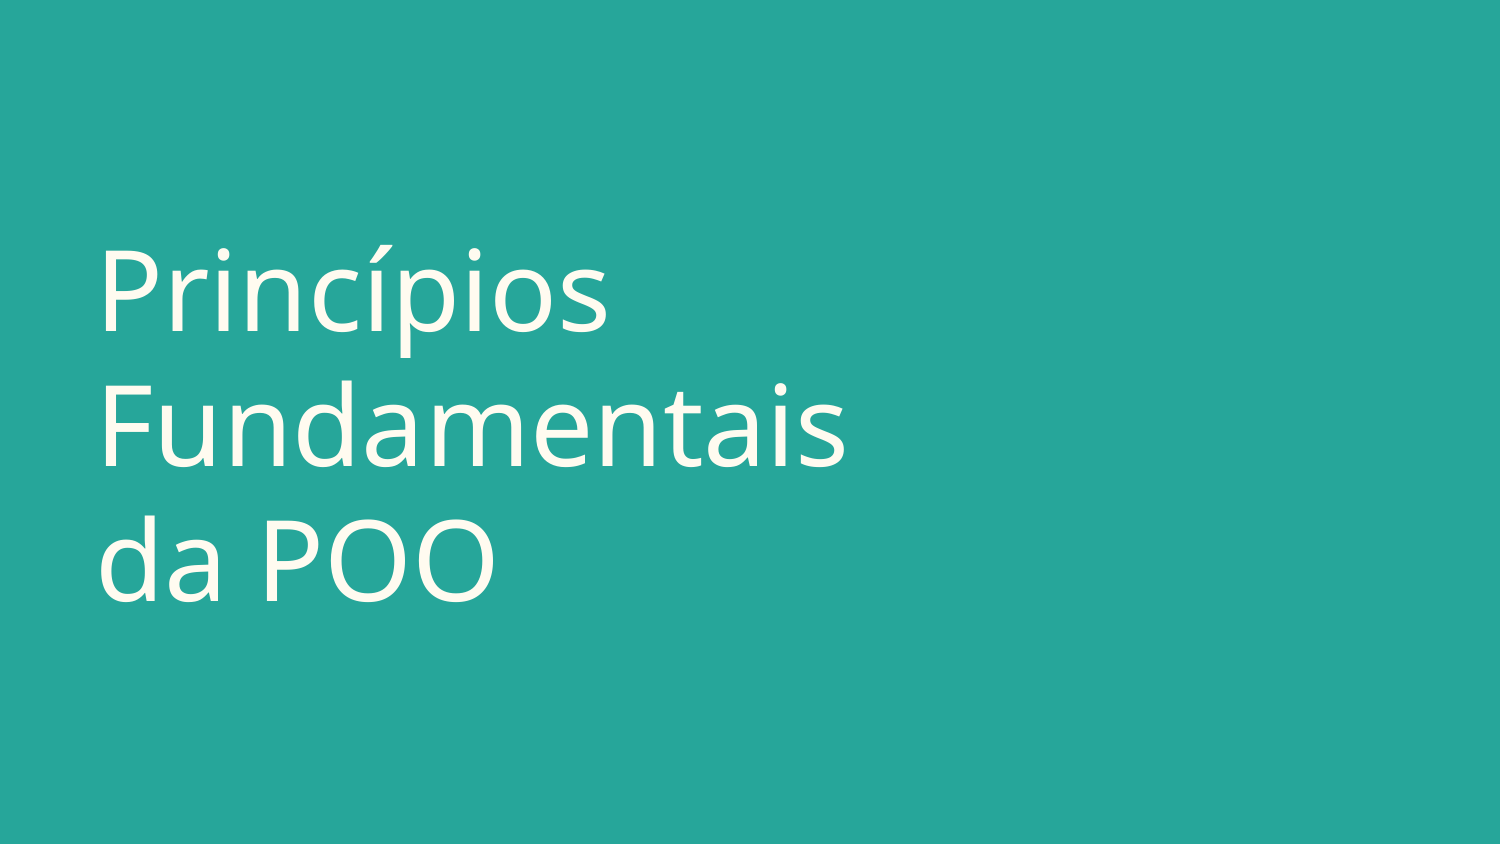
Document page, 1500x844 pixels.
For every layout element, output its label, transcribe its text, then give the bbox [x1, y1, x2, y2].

title Princípios Fundamentais da POO [80, 86, 1000, 758]
